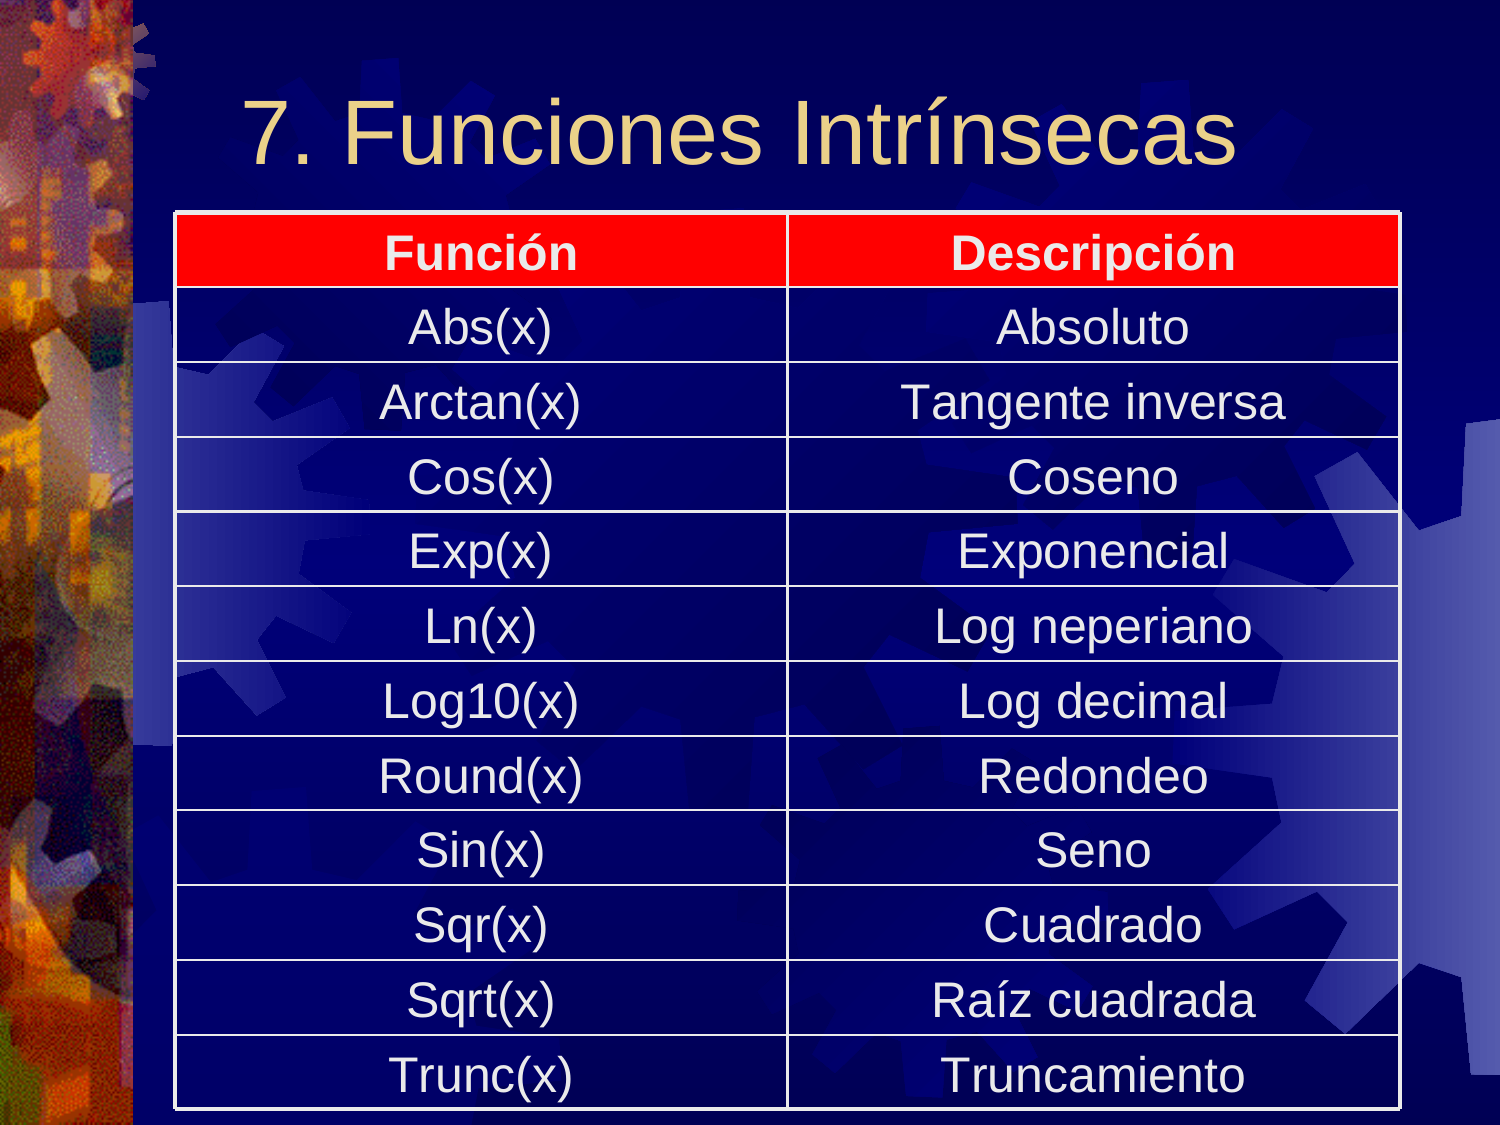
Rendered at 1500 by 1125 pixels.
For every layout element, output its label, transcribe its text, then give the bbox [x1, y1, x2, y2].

text_box Exp(x) [177, 513, 786, 585]
text_box Truncamiento [789, 1036, 1398, 1107]
text_box Sqr(x) [177, 886, 786, 959]
text_box Absoluto [789, 288, 1398, 361]
text_box Log decimal [789, 662, 1398, 735]
text_box Descripción [789, 215, 1398, 286]
text_box Tangente inversa [789, 363, 1398, 436]
text_box Ln(x) [177, 587, 786, 660]
text_box Raíz cuadrada [789, 961, 1398, 1034]
text_box Sqrt(x) [177, 961, 786, 1034]
text_box Exponencial [789, 513, 1398, 585]
text_box Sin(x) [177, 811, 786, 884]
text_box Redondeo [789, 737, 1398, 809]
text_box Cos(x) [177, 438, 786, 510]
text_box Round(x) [177, 737, 786, 809]
text_box Abs(x) [177, 288, 786, 361]
title 7. Funciones Intrínsecas [224, 62, 1388, 193]
text_box Coseno [789, 438, 1398, 510]
text_box Seno [789, 811, 1398, 884]
text_box Arctan(x) [177, 363, 786, 436]
text_box Función [177, 215, 786, 286]
text_box Log10(x) [177, 662, 786, 735]
picture [0, 0, 133, 1125]
text_box Trunc(x) [177, 1036, 786, 1107]
text_box Cuadrado [789, 886, 1398, 959]
text_box Log neperiano [789, 587, 1398, 660]
